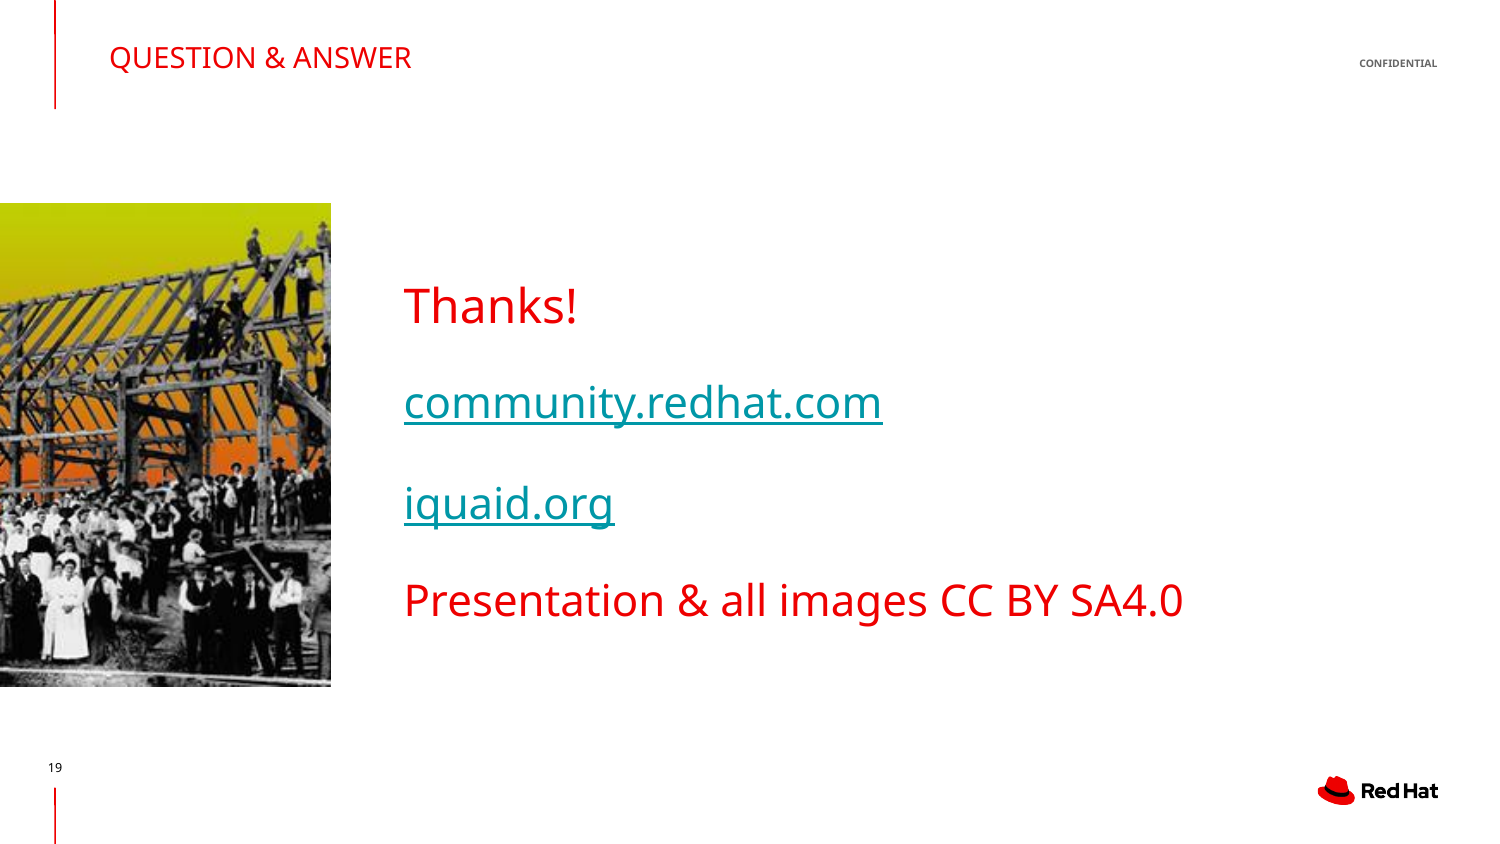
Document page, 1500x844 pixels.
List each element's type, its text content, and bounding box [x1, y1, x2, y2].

slide_number <number> [10, 759, 101, 777]
subtitle QUESTION & ANSWER [55, 6, 689, 108]
picture [1317, 776, 1438, 805]
picture [0, 203, 331, 688]
title Thanks! community.redhat.com iquaid.org Presentation & all images CC BY SA4.0 [403, 203, 1335, 688]
